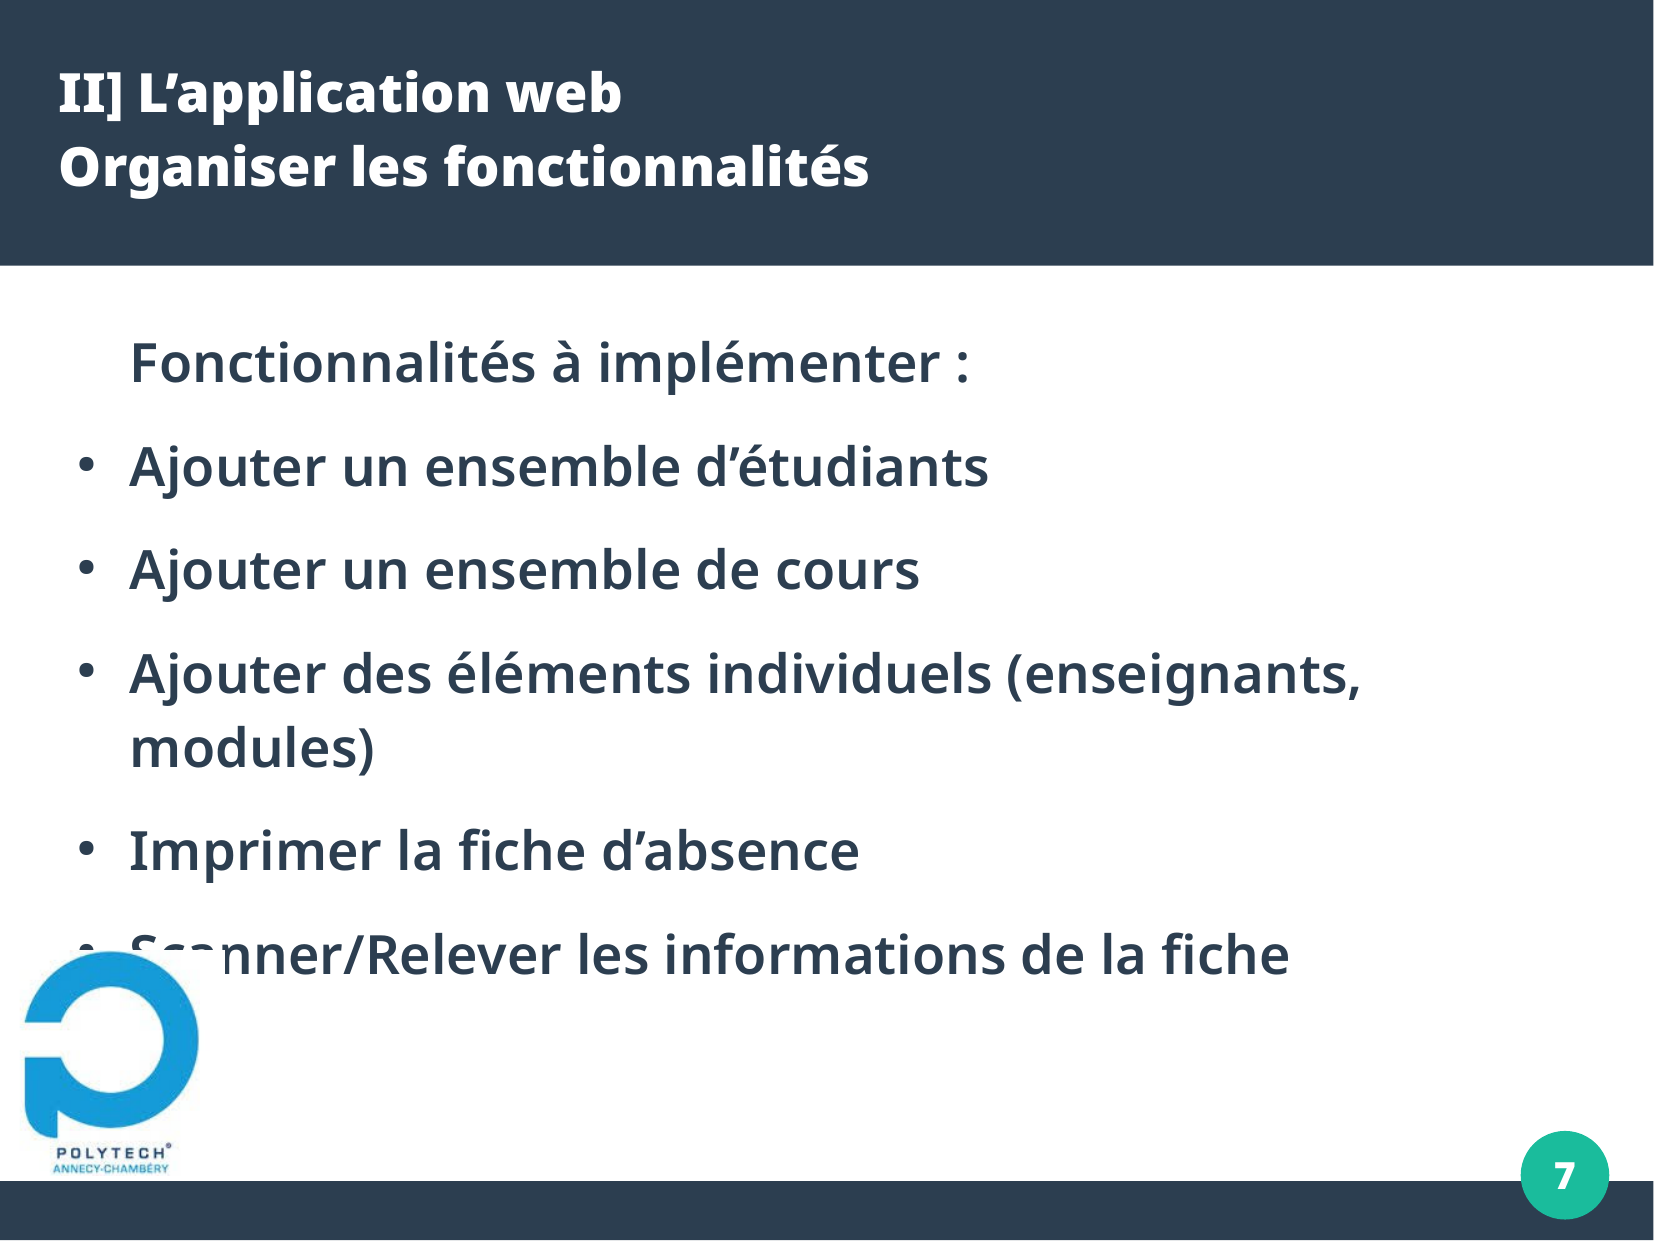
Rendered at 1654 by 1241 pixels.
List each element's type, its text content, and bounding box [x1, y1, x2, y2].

picture [0, 950, 225, 1176]
list Fonctionnalités à implémenter : Ajouter un ensemble d’étudiants Ajouter un ensemble de cours Ajouter des éléments individuels (enseignants, modules) Imprimer la fiche d’absence Scanner/Relever les informations de la fiche [59, 324, 1595, 1152]
title II] L’application web Organiser les fonctionnalités [59, 49, 1595, 207]
